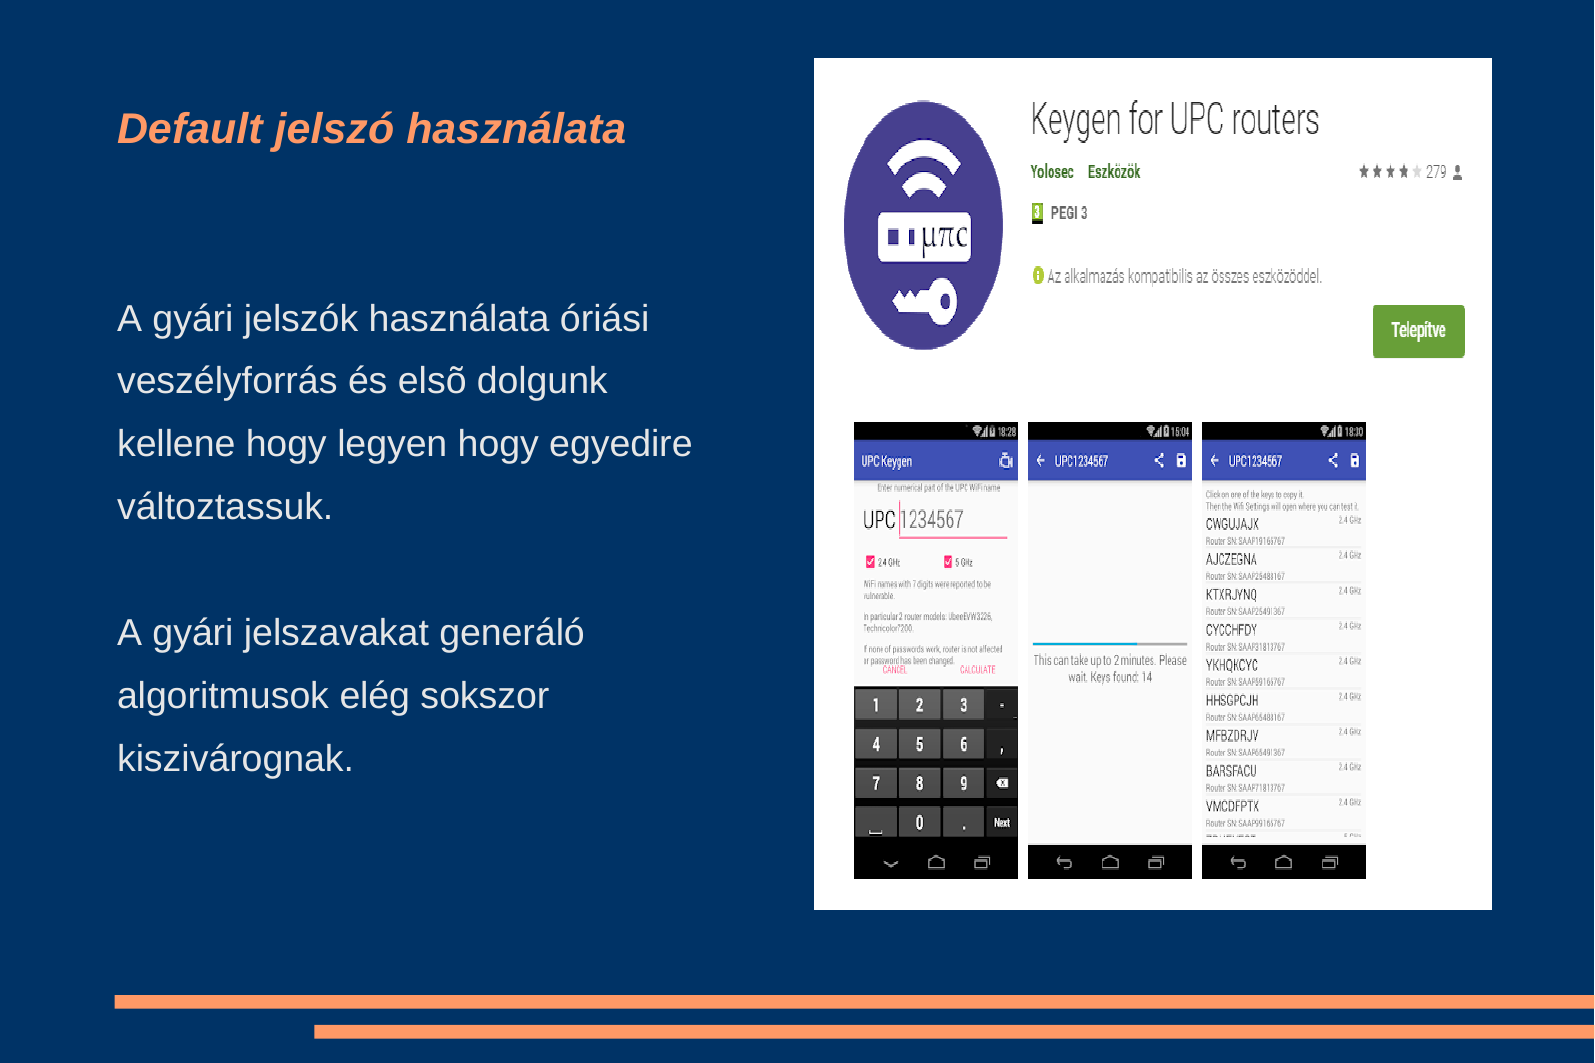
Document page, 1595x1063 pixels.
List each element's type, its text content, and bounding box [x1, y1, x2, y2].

picture [814, 58, 1492, 910]
list A gyári jelszók használata óriási veszélyforrás és elsõ dolgunk kellene hogy legyen hogy egyedire változtassuk. A gyári jelszavakat generáló algoritmusok elég sokszor kiszivárognak. [117, 276, 697, 934]
title Default jelszó használata [117, 39, 1479, 218]
